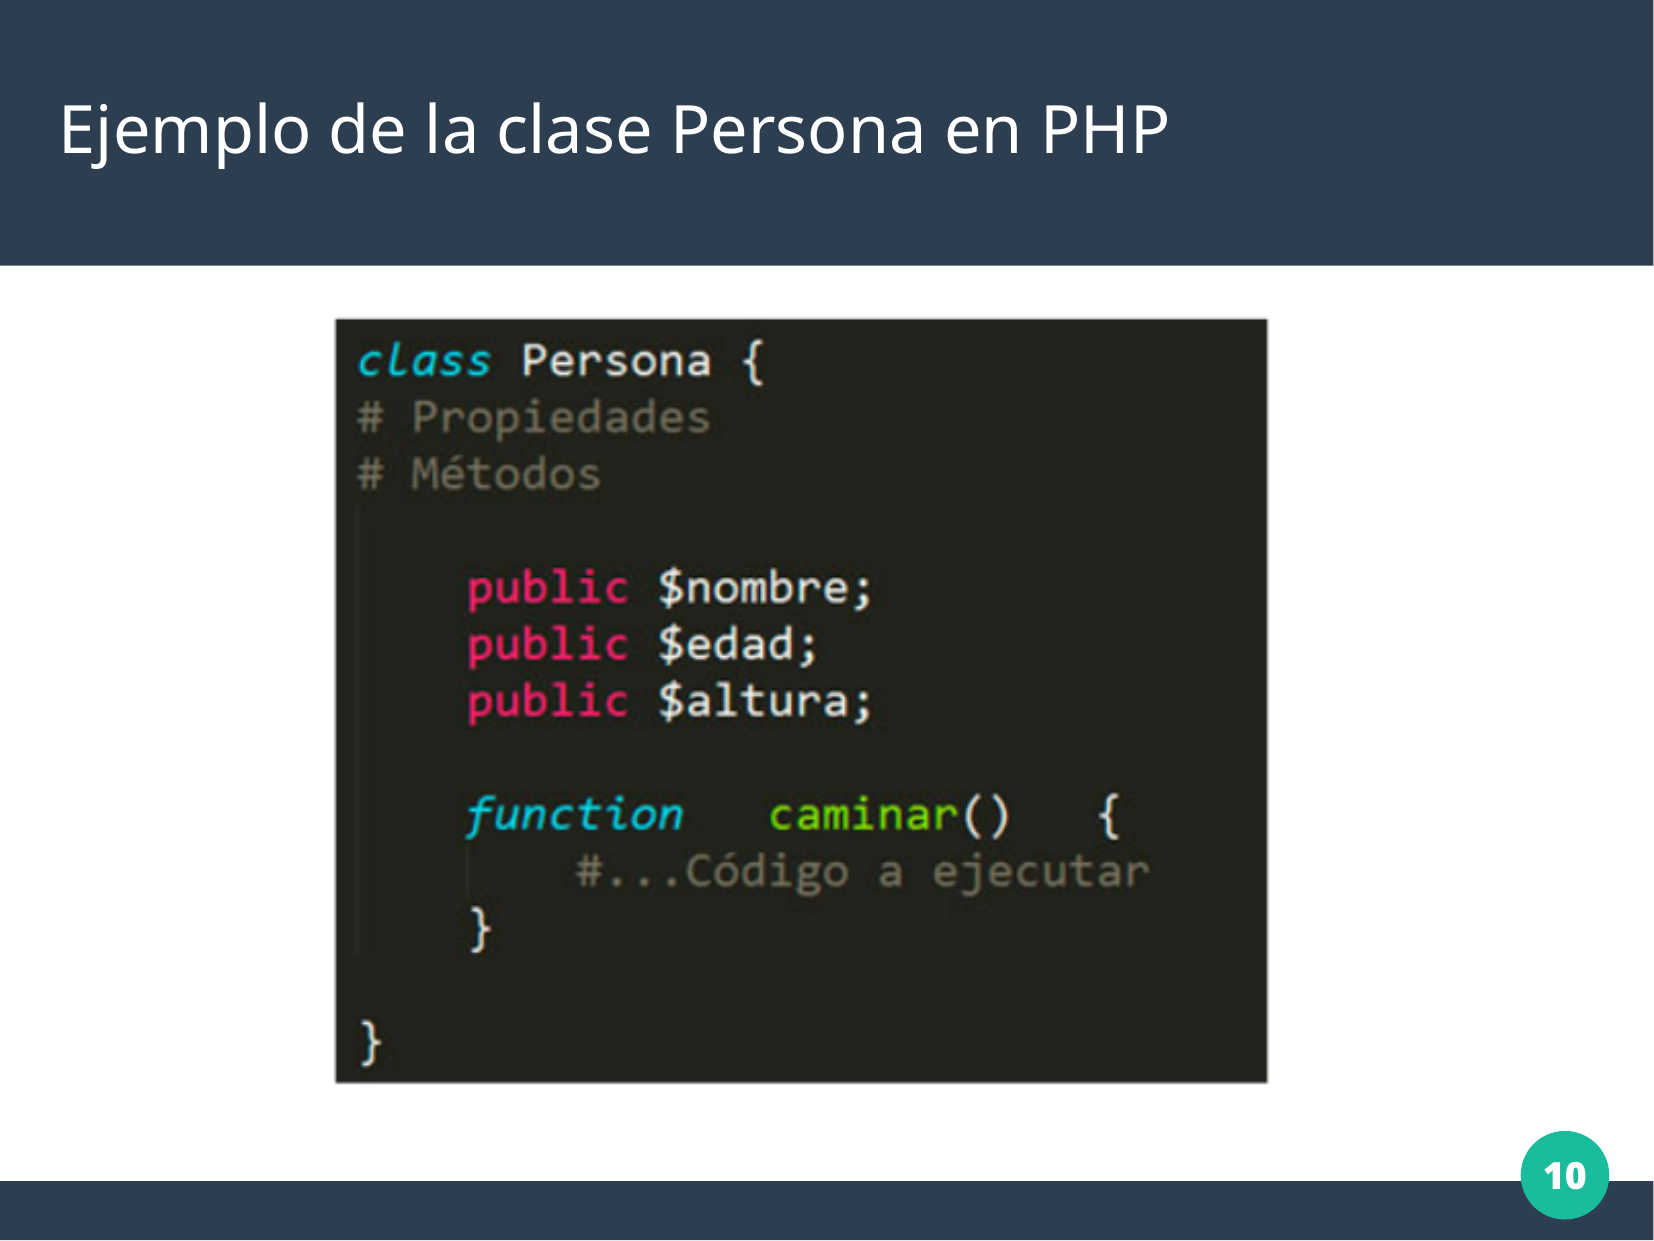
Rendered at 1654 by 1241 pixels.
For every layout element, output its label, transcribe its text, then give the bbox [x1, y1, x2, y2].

picture [304, 283, 1300, 1111]
title Ejemplo de la clase Persona en PHP [59, 49, 1595, 207]
